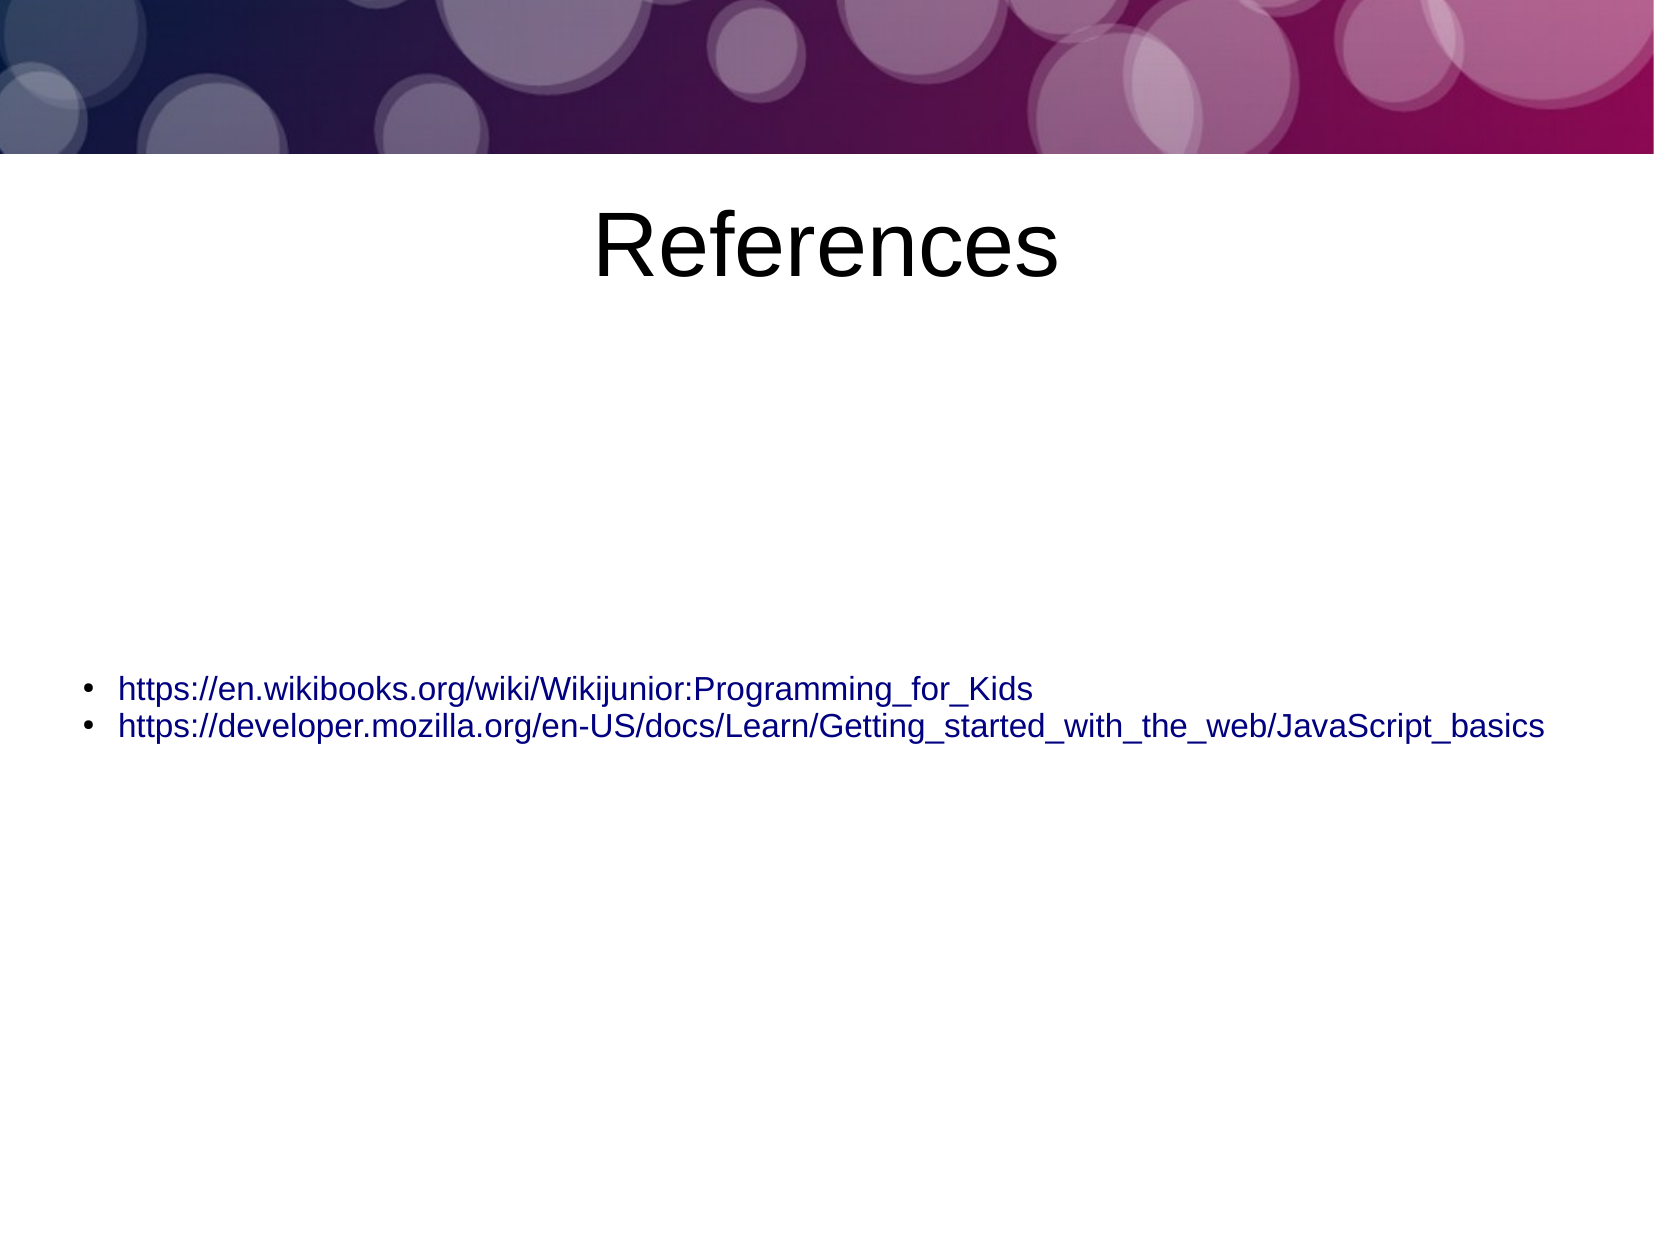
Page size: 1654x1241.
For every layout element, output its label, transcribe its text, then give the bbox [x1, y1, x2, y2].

subtitle https://en.wikibooks.org/wiki/Wikijunior:Programming_for_Kids https://developer.mozilla.org/en-US/docs/Learn/Getting_started_with_the_web/JavaScript_basics [82, 366, 1571, 1087]
picture [0, 0, 1654, 154]
title References [82, 159, 1571, 331]
